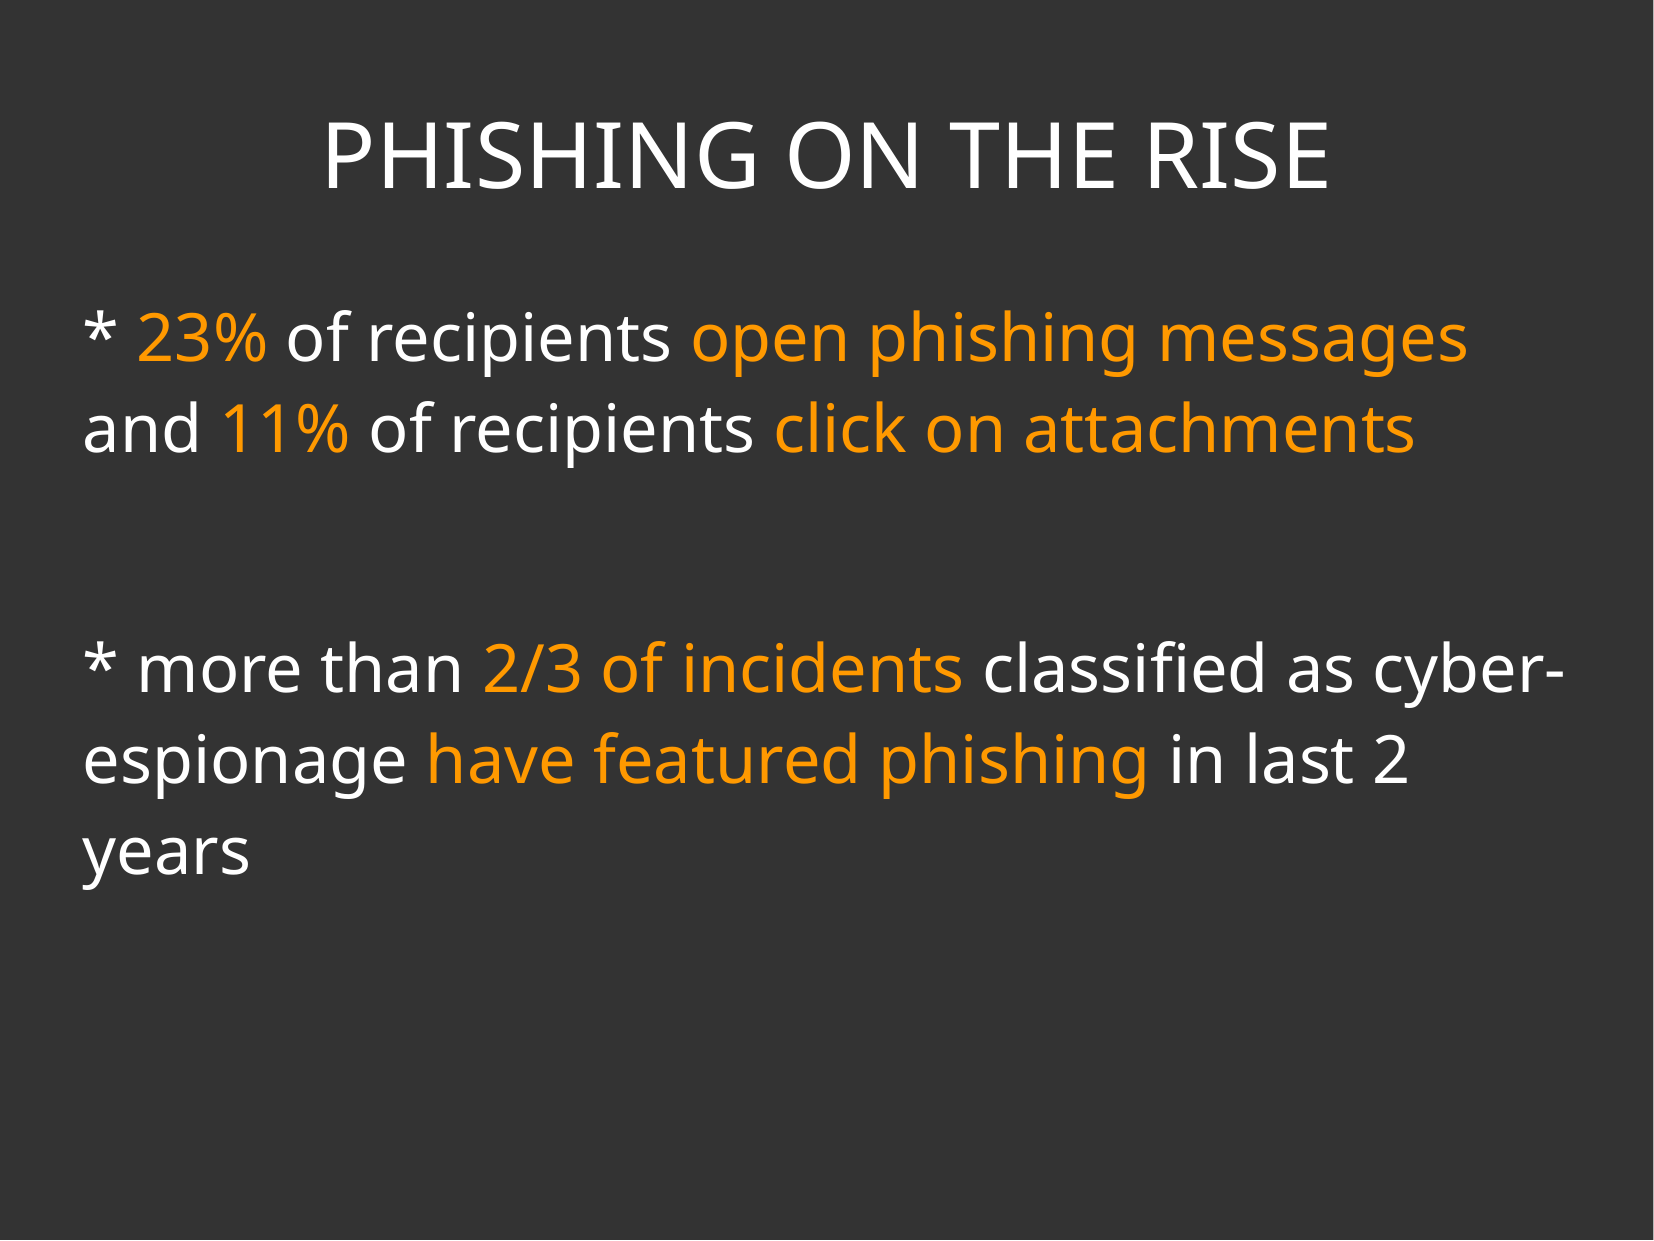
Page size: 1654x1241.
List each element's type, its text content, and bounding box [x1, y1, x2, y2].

list * 23% of recipients open phishing messages and 11% of recipients click on attachments * more than 2/3 of incidents classified as cyber-espionage have featured phishing in last 2 years [82, 290, 1571, 1010]
title PHISHING ON THE RISE [82, 49, 1571, 257]
